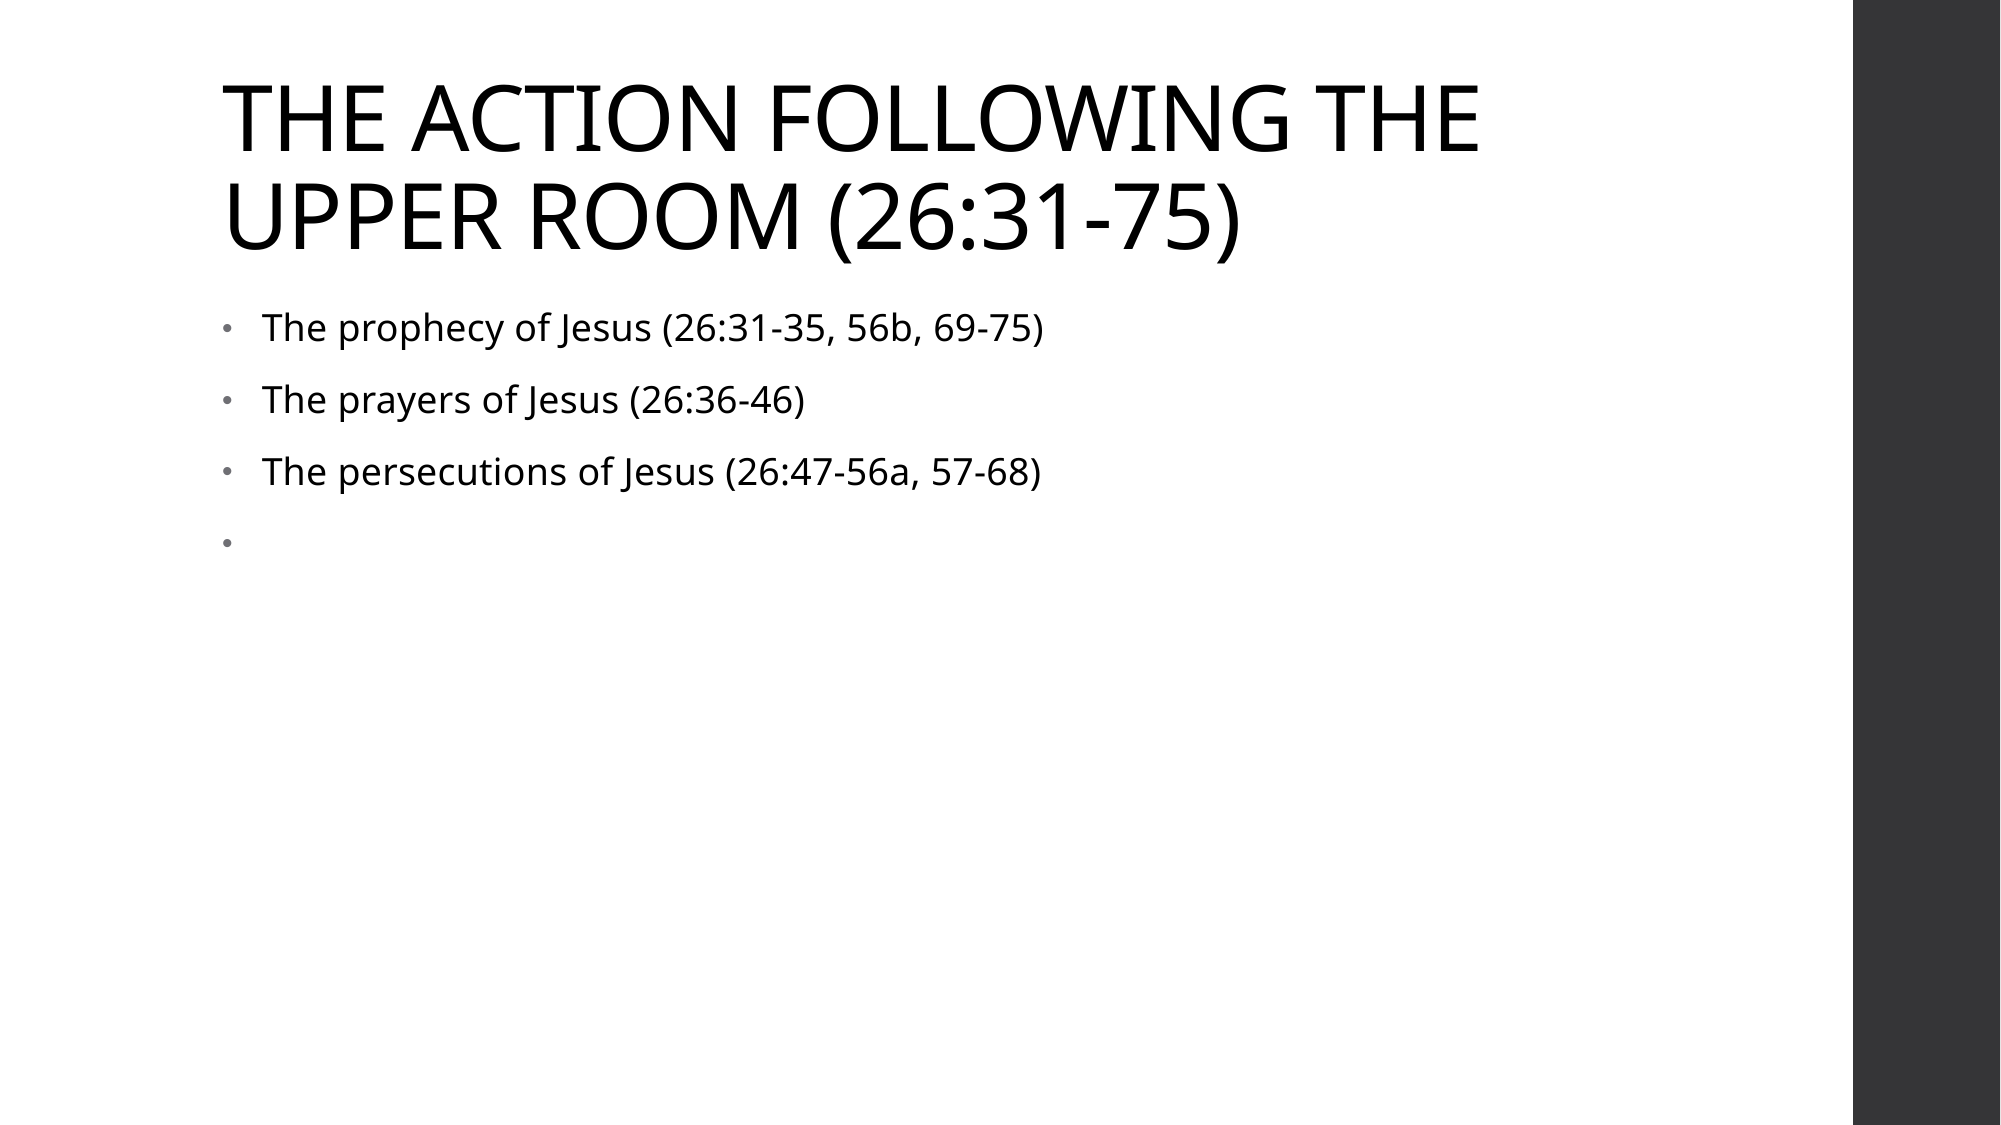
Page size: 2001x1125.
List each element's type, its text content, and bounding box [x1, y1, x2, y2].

title THE ACTION FOLLOWING THE UPPER ROOM (26:31-75) [206, 60, 1797, 278]
list The prophecy of Jesus (26:31-35, 56b, 69-75) The prayers of Jesus (26:36-46) The persecutions of Jesus (26:47-56a, 57-68) [206, 299, 1617, 1014]
